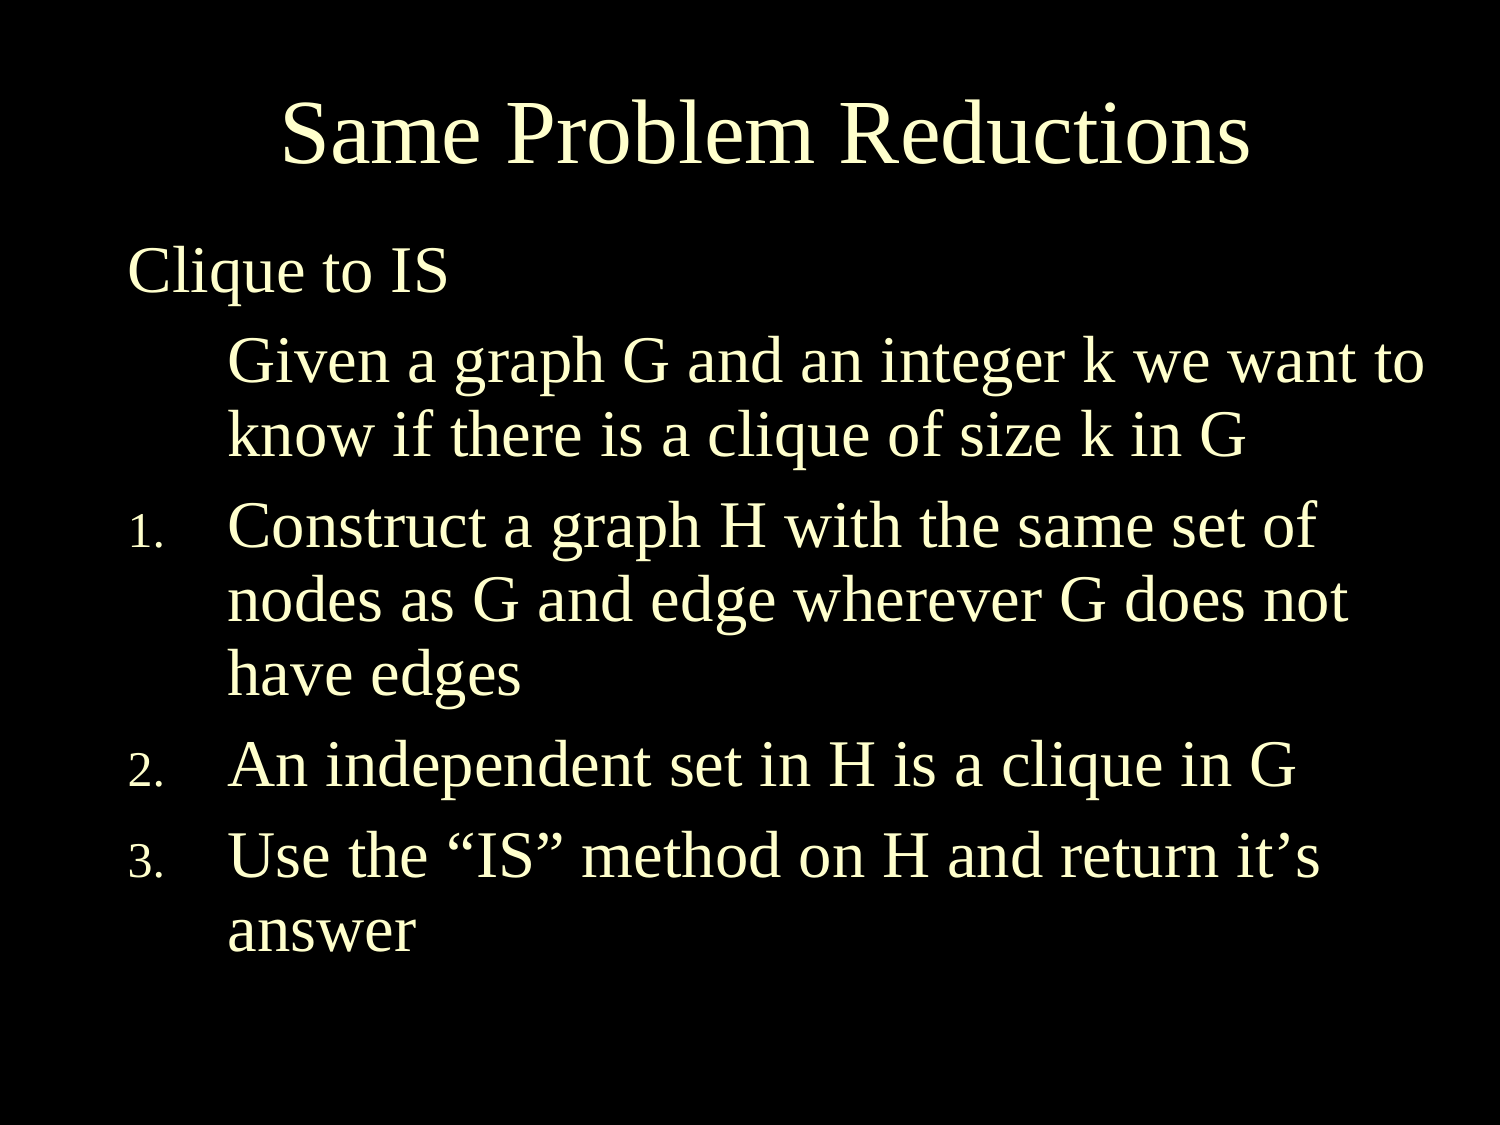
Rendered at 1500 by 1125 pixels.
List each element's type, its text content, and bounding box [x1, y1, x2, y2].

list Clique to IS Given a graph G and an integer k we want to know if there is a clique of size k in G Construct a graph H with the same set of nodes as G and edge wherever G does not have edges An independent set in H is a clique in G Use the “IS” method on H and return it’s answer [112, 224, 1482, 1125]
title Same Problem Reductions [37, 37, 1496, 228]
